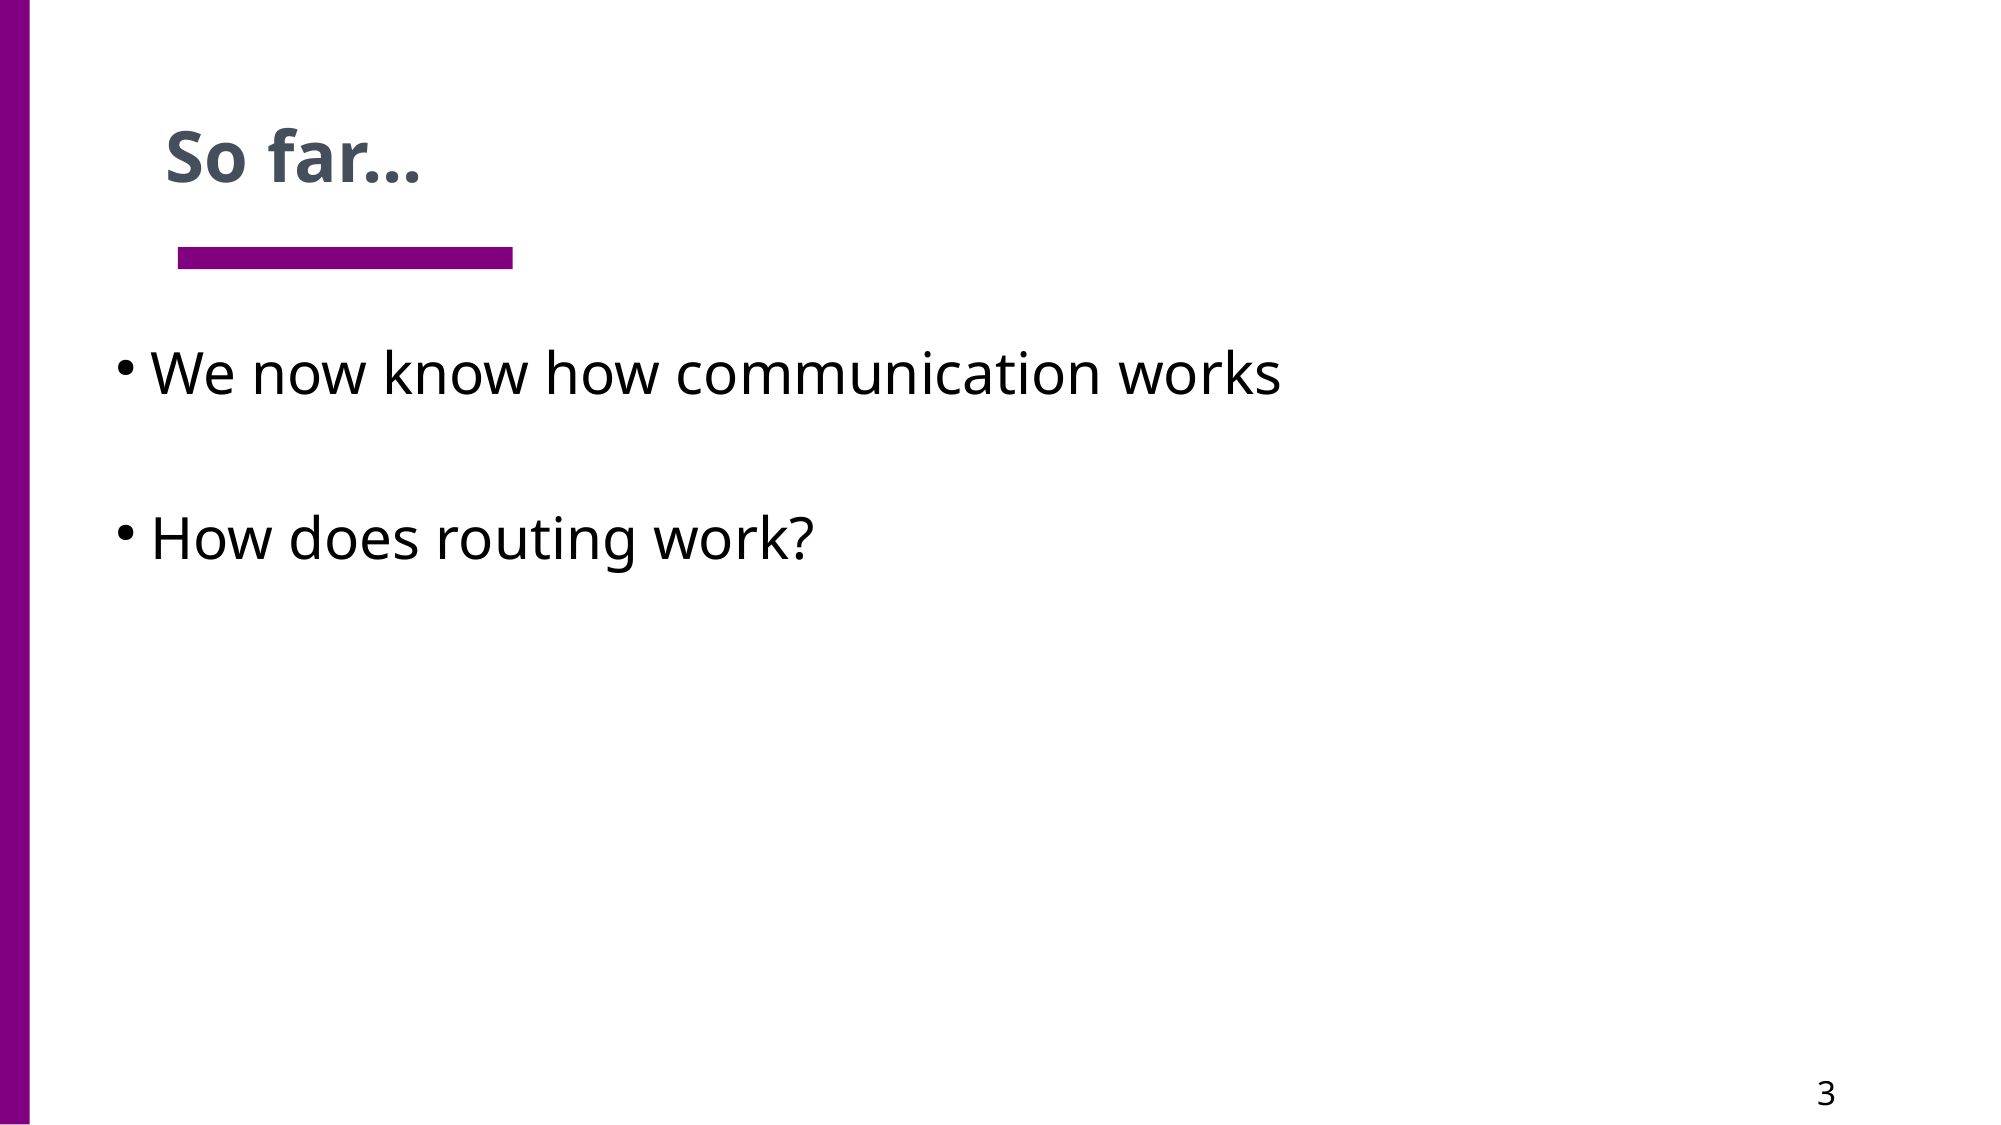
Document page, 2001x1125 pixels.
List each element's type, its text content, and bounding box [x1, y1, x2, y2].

text_box So far... [151, 0, 1849, 212]
text_box We now know how communication works How does routing work? [100, 329, 2000, 756]
